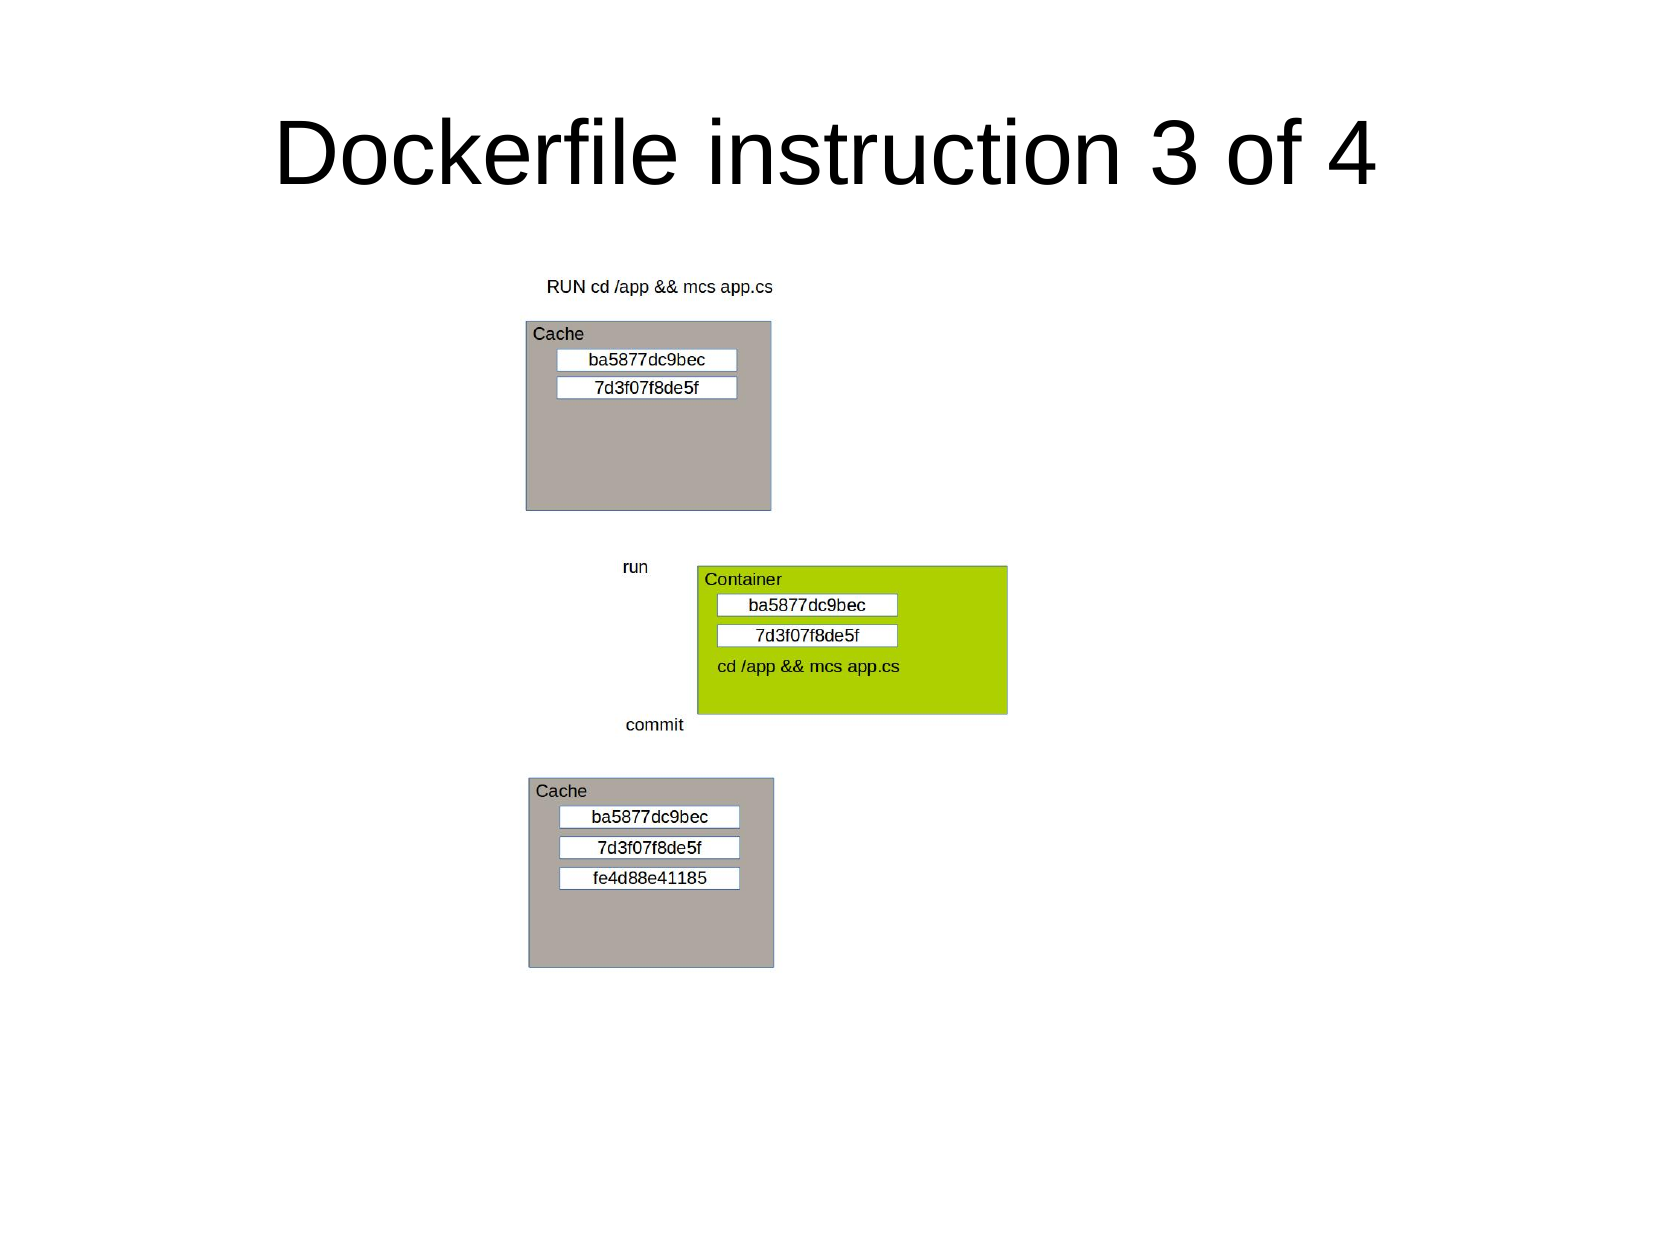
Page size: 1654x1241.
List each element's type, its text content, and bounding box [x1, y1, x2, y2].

picture [472, 206, 1063, 1034]
title Dockerfile instruction 3 of 4 [82, 49, 1571, 257]
